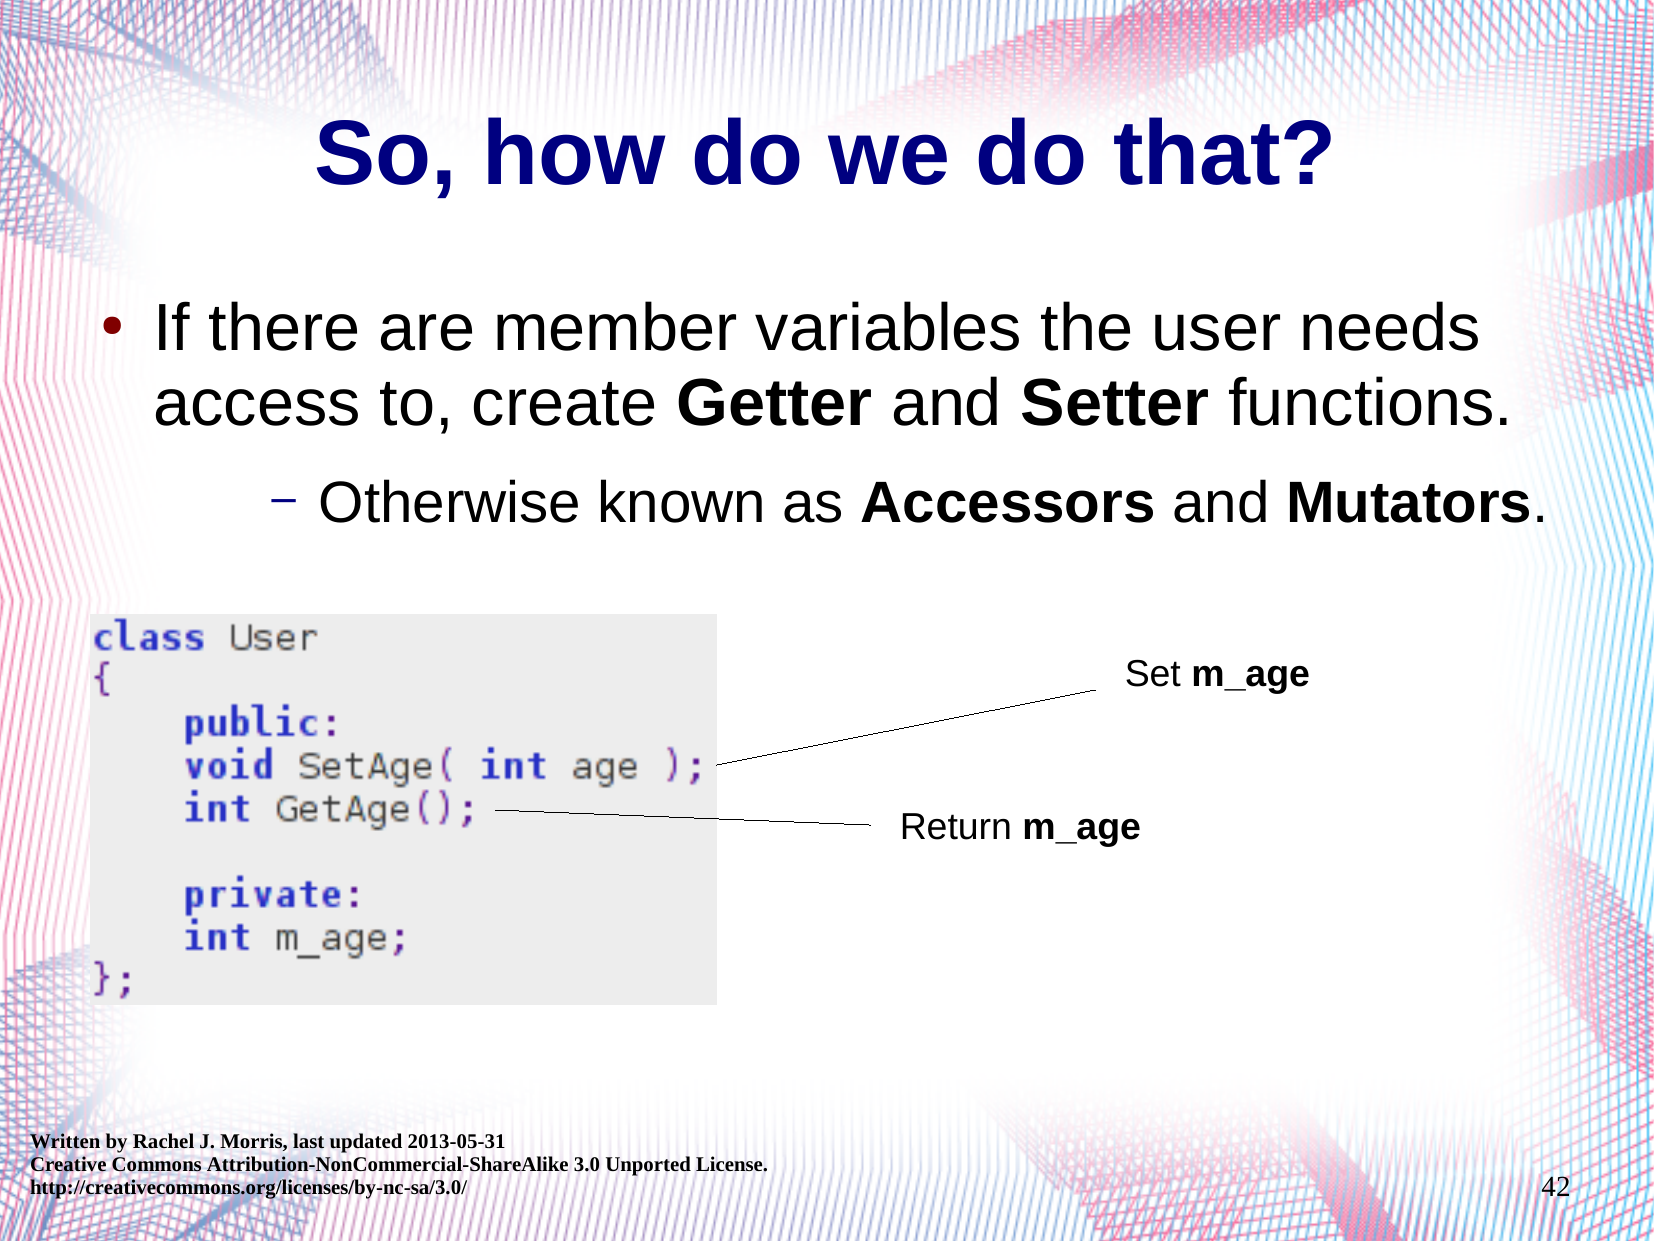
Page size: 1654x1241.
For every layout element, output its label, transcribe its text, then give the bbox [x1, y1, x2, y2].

picture [0, 0, 1654, 1241]
text_box Return m_age [885, 798, 1246, 856]
text_box Set m_age [1110, 645, 1471, 702]
list If there are member variables the user needs access to, create Getter and Setter functions. Otherwise known as Accessors and Mutators. [82, 290, 1571, 556]
title So, how do we do that? [82, 49, 1571, 257]
